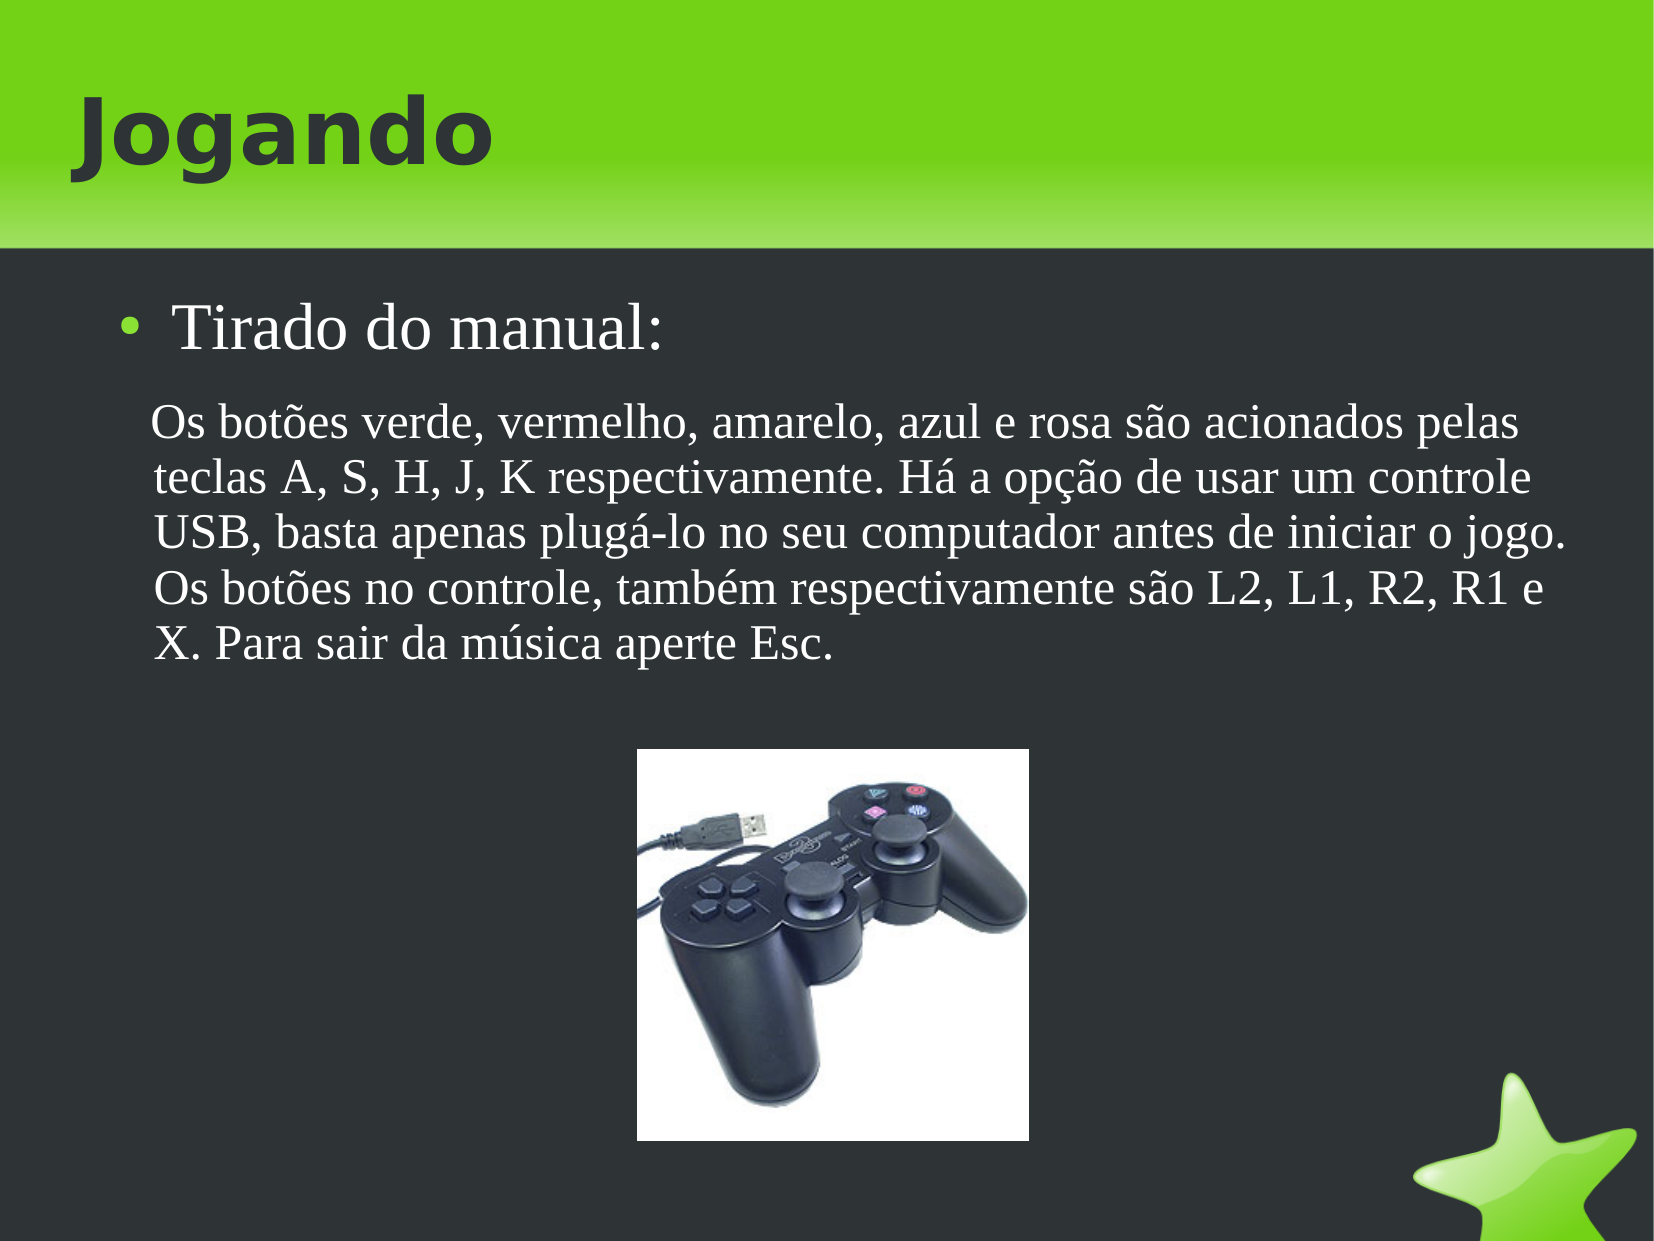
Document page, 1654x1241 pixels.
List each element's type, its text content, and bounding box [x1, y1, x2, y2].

picture [0, 0, 1654, 1241]
list Tirado do manual: Os botões verde, vermelho, amarelo, azul e rosa são acionados pelas teclas A, S, H, J, K respectivamente. Há a opção de usar um controle USB, basta apenas plugá-lo no seu computador antes de iniciar o jogo. Os botões no controle, também respectivamente são L2, L1, R2, R1 e X. Para sair da música aperte Esc. [82, 290, 1571, 1094]
title Jogando [76, 29, 1565, 237]
